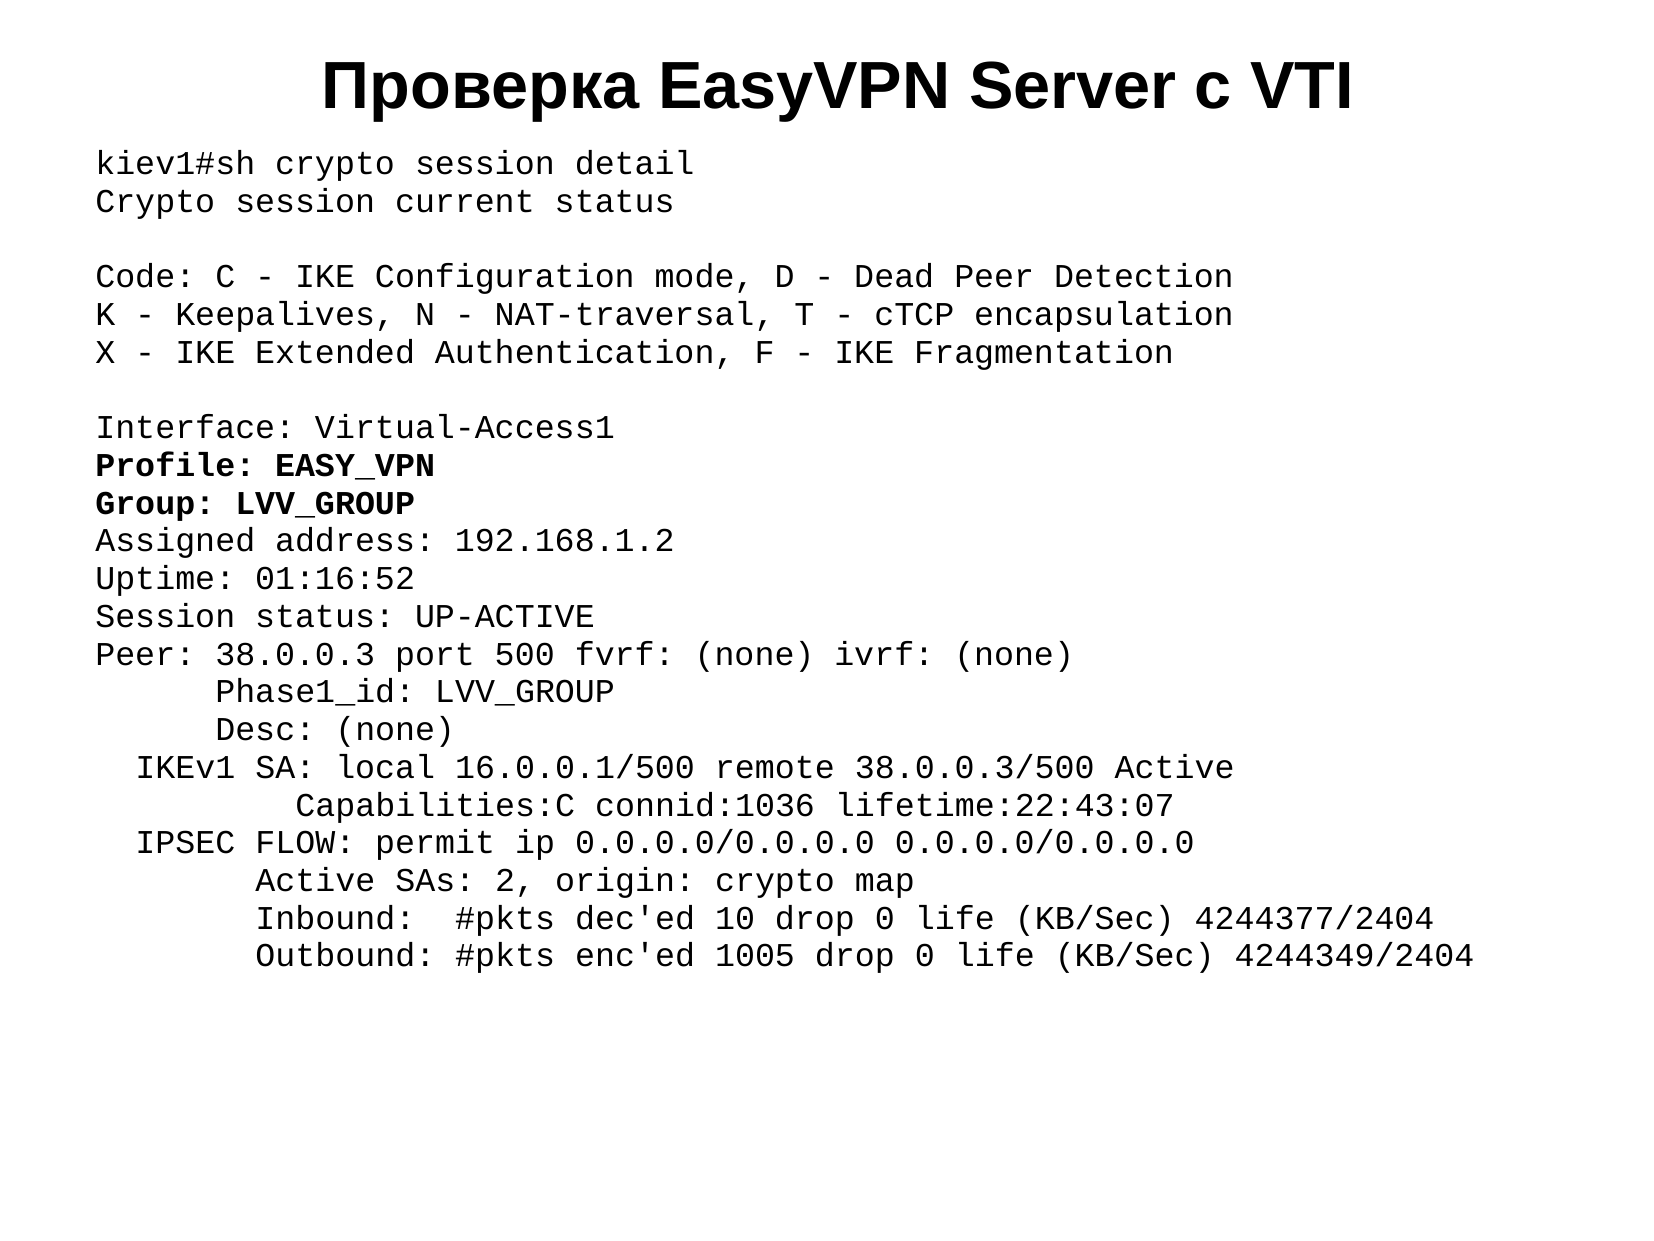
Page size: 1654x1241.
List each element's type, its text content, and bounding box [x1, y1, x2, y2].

text_box Проверка EasyVPN Server с VTI [64, 37, 1613, 130]
list kiev1#sh crypto session detail Crypto session current status Code: C - IKE Configuration mode, D - Dead Peer Detection K - Keepalives, N - NAT-traversal, T - cTCP encapsulation X - IKE Extended Authentication, F - IKE Fragmentation Interface: Virtual-Access1 Profile: EASY_VPN Group: LVV_GROUP Assigned address: 192.168.1.2 Uptime: 01:16:52 Session status: UP-ACTIVE Peer: 38.0.0.3 port 500 fvrf: (none) ivrf: (none) Phase1_id: LVV_GROUP Desc: (none) IKEv1 SA: local 16.0.0.1/500 remote 38.0.0.3/500 Active Capabilities:C connid:1036 lifetime:22:43:07 IPSEC FLOW: permit ip 0.0.0.0/0.0.0.0 0.0.0.0/0.0.0.0 Active SAs: 2, origin: crypto map Inbound: #pkts dec'ed 10 drop 0 life (KB/Sec) 4244377/2404 Outbound: #pkts enc'ed 1005 drop 0 life (KB/Sec) 4244349/2404 [95, 146, 1538, 1213]
